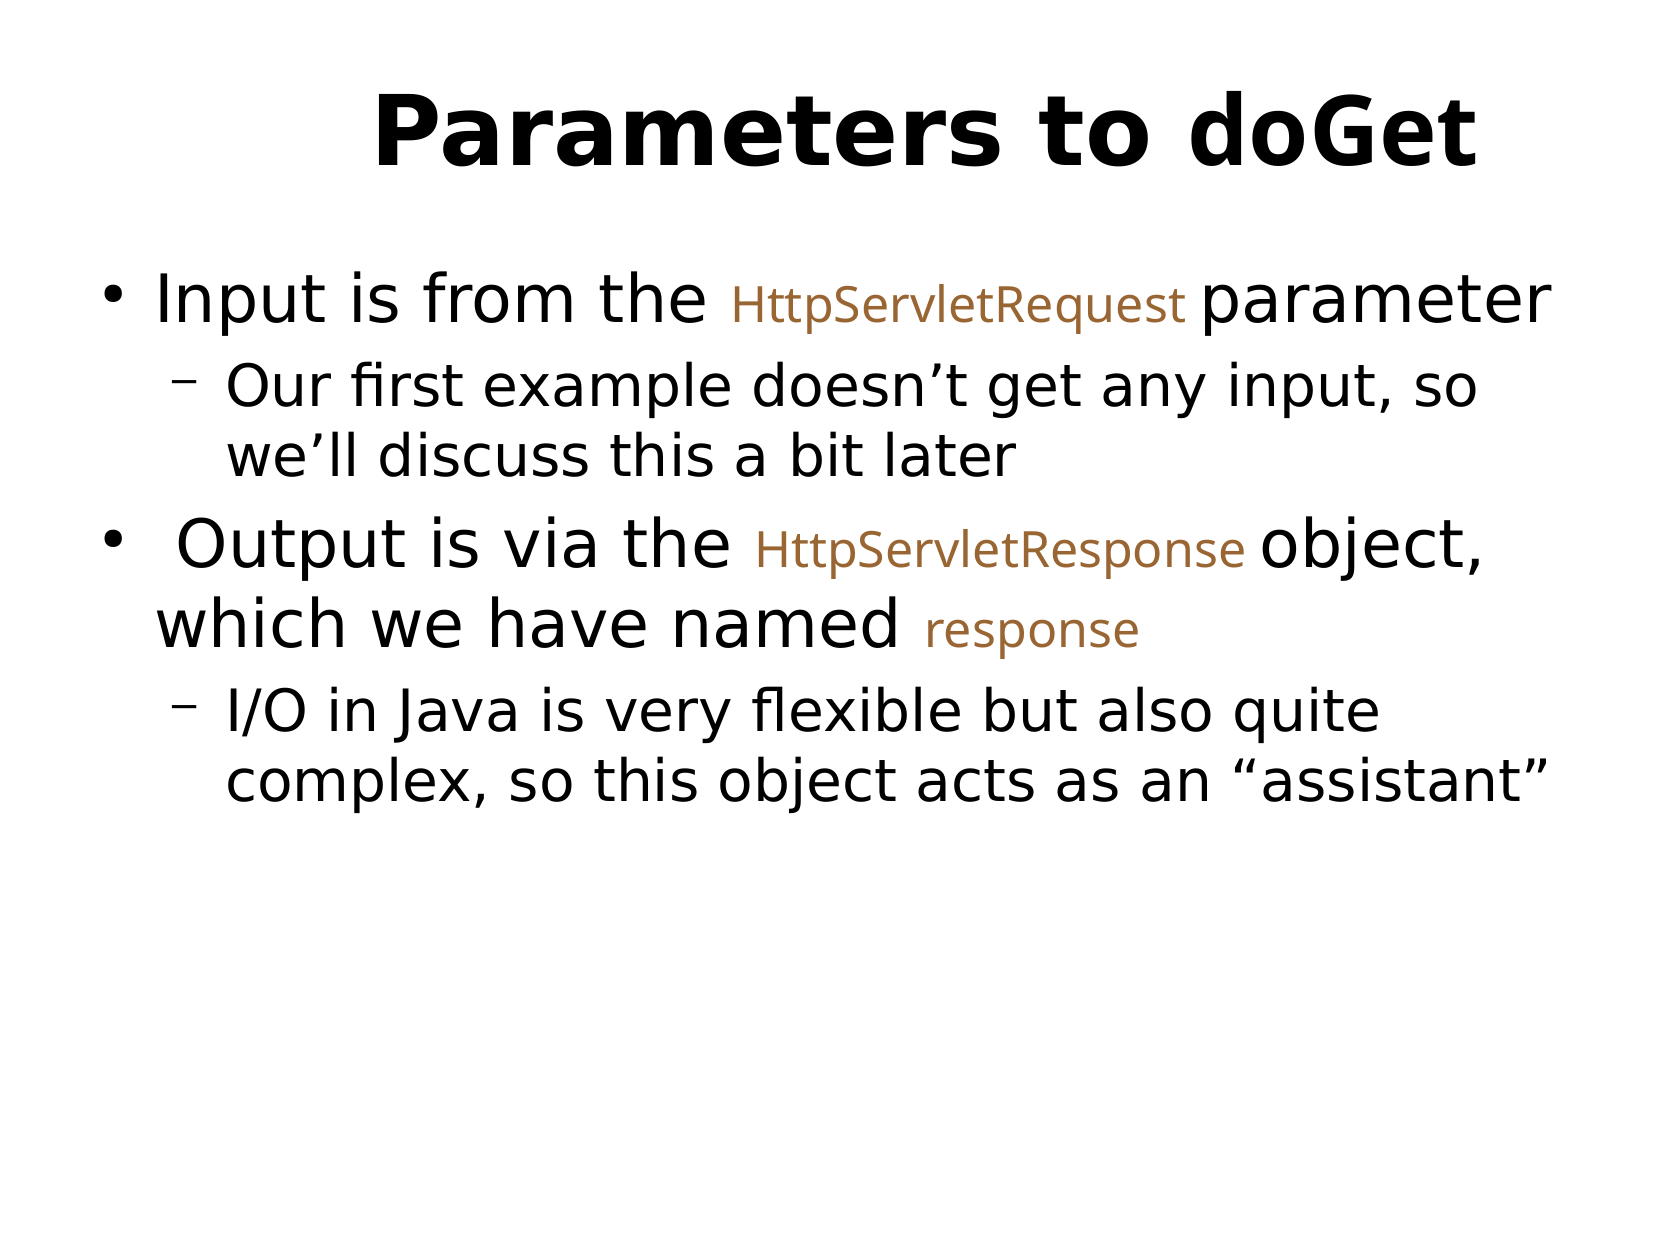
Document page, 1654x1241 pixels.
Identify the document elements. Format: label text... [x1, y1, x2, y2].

title Parameters to doGet [220, 41, 1630, 193]
list Input is from the HttpServletRequest parameter Our first example doesn’t get any input, so we’ll discuss this a bit later Output is via the HttpServletResponse object, which we have named response I/O in Java is very flexible but also quite complex, so this object acts as an “assistant” [68, 247, 1620, 1109]
